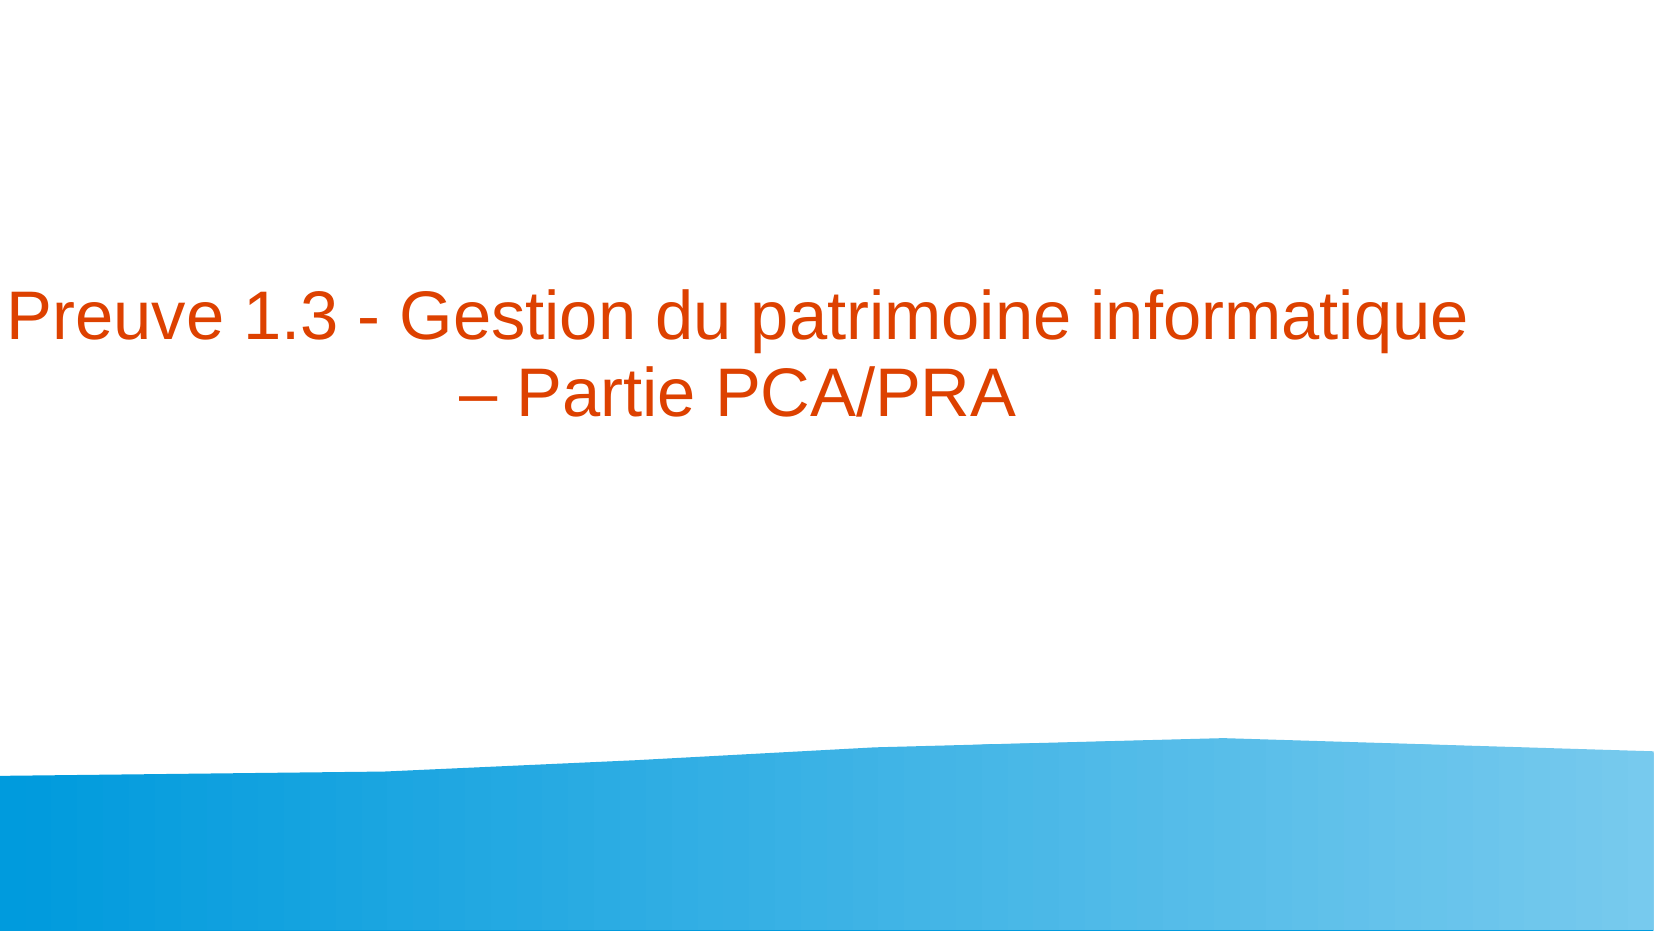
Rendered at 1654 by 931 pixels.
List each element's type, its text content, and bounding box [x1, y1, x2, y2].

title Preuve 1.3 - Gestion du patrimoine informatique – Partie PCA/PRA [0, 265, 1477, 443]
